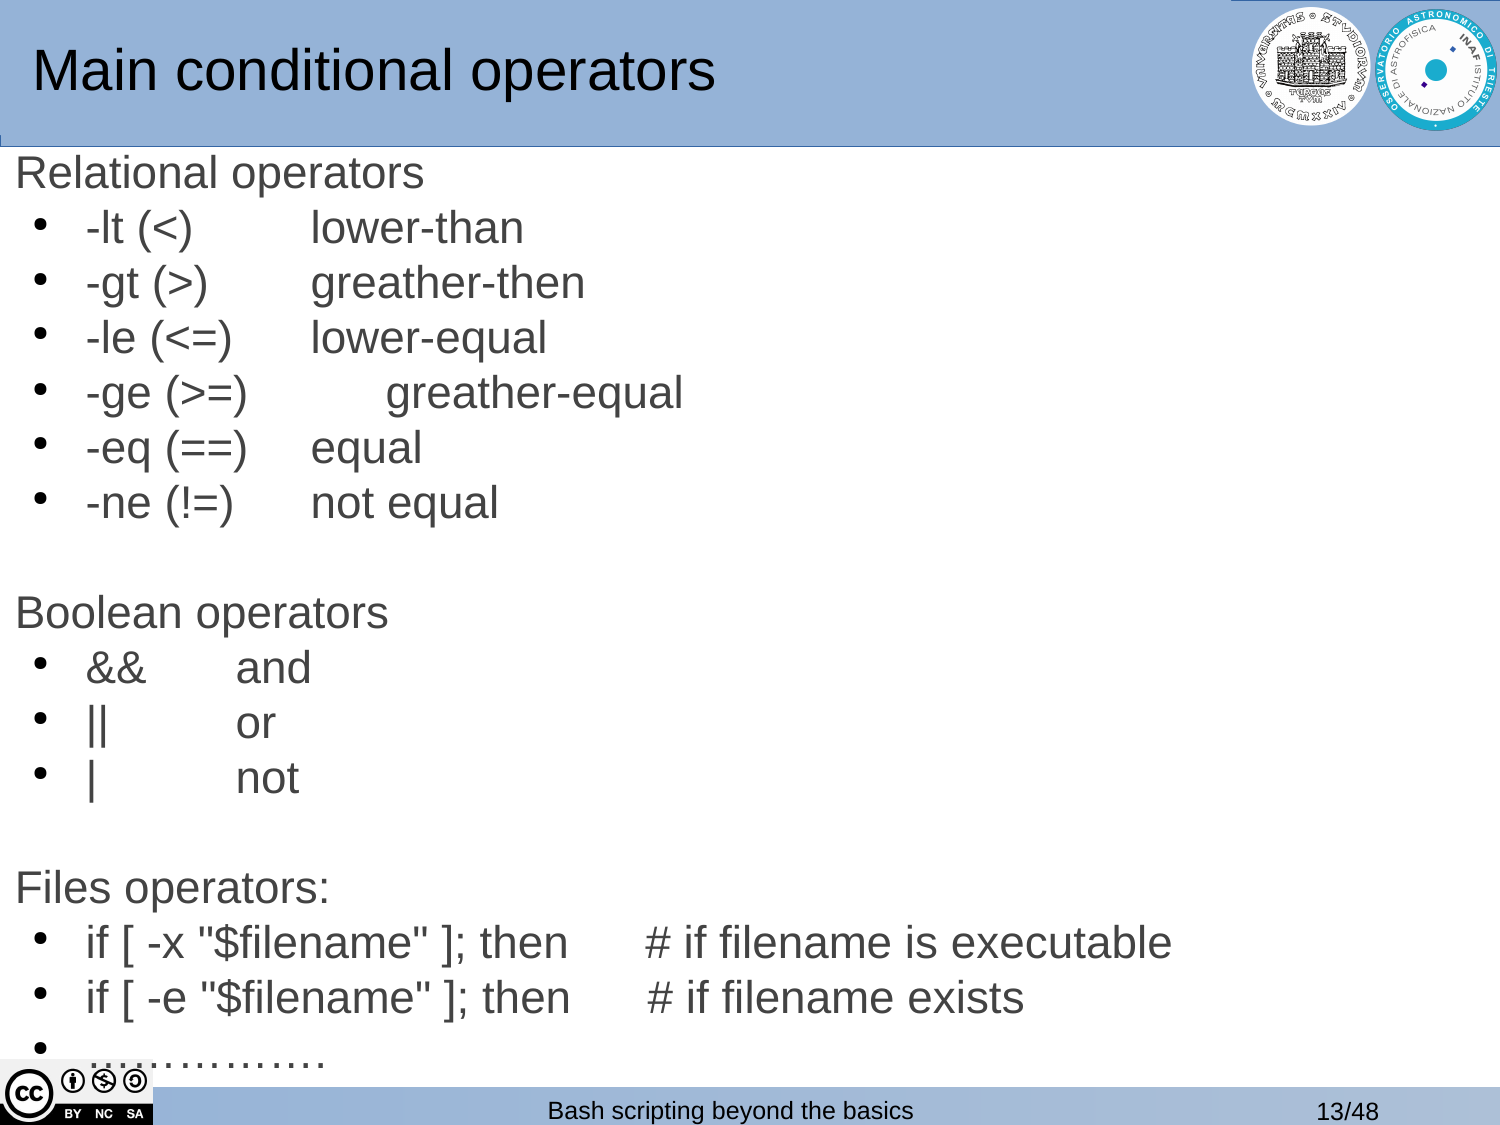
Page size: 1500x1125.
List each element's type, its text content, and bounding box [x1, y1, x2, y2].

text_box Main conditional operators [0, 0, 1232, 136]
list Relational operators -lt (<) lower-than -gt (>) greather-then -le (<=) lower-equal -ge (>=) greather-equal -eq (==) equal -ne (!=) not equal Boolean operators && and || or | not Files operators: if [ -x "$filename" ]; then # if filename is executable if [ -e "$filename" ]; then # if filename exists ……………. [0, 134, 1500, 1081]
picture [1252, 0, 1500, 134]
picture [0, 1081, 153, 1125]
